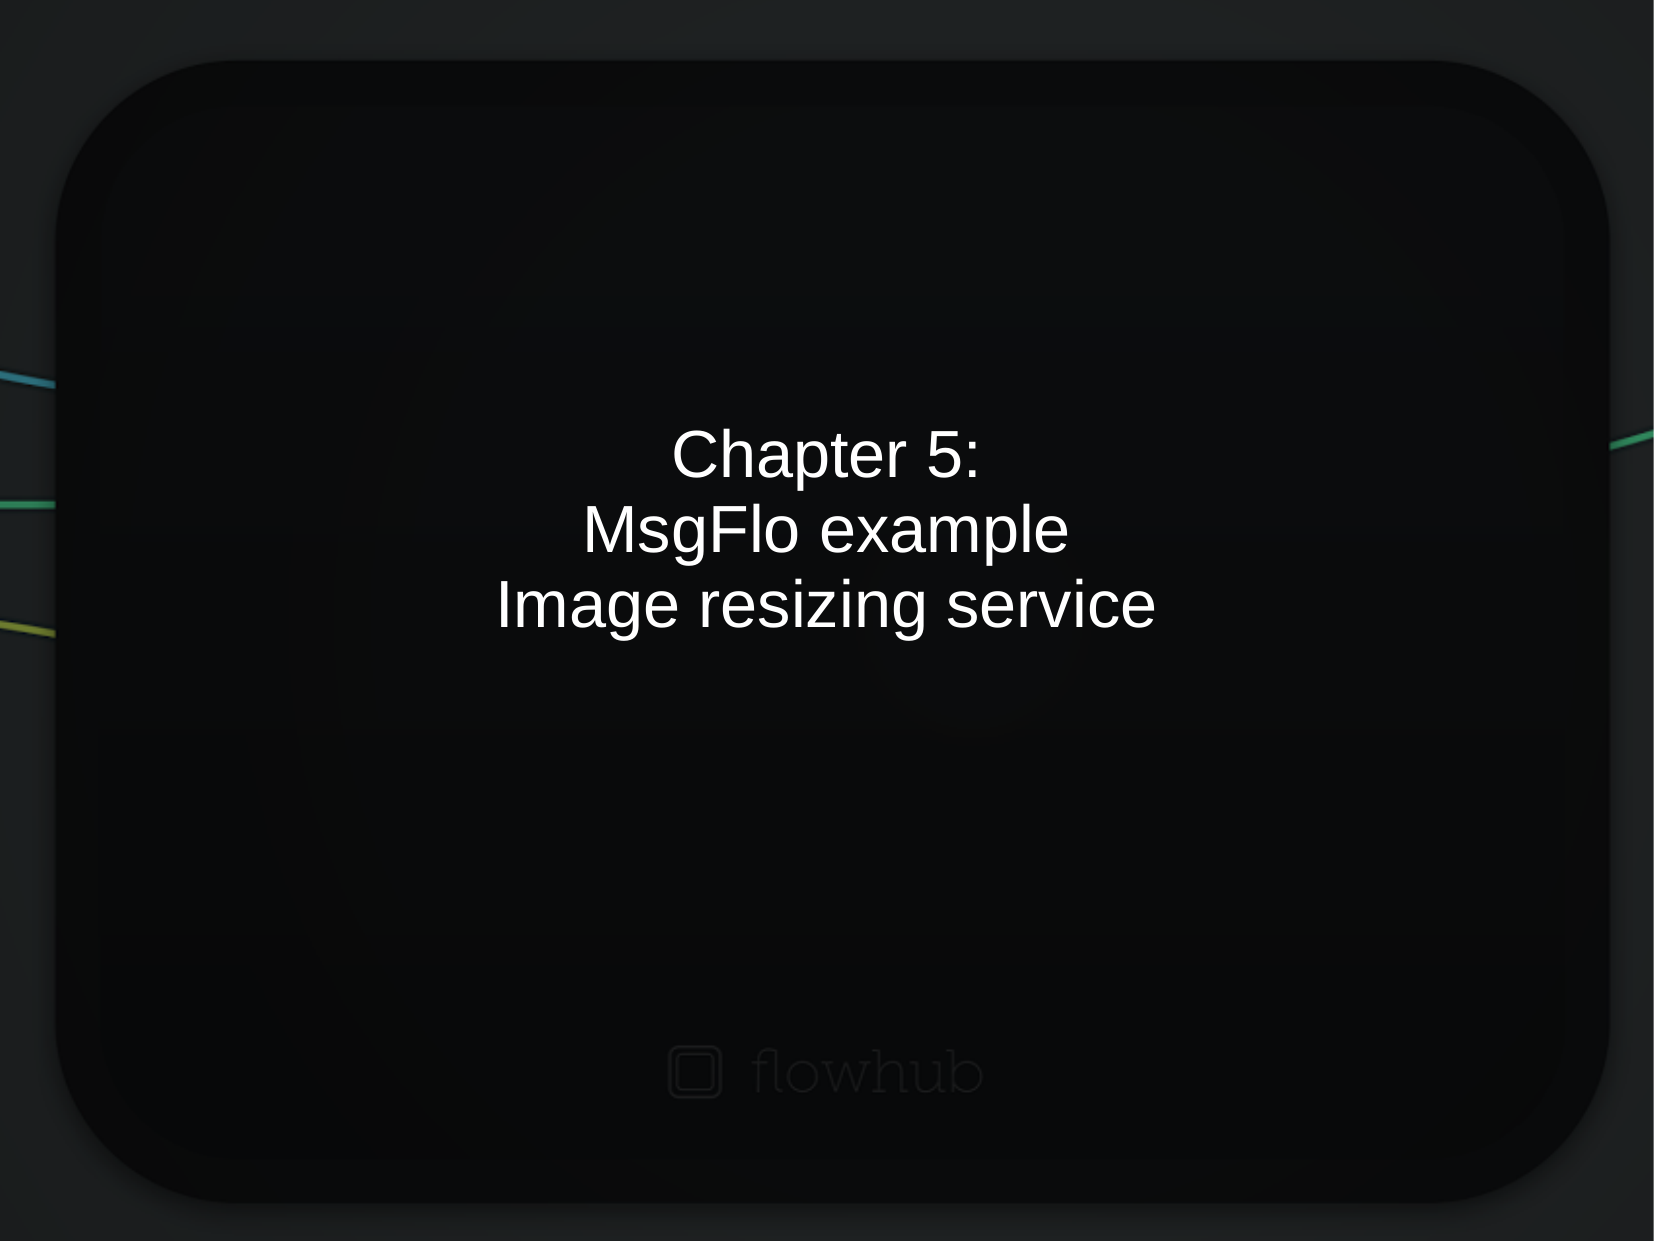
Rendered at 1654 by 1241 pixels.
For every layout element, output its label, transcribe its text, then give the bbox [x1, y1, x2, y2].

picture [0, 0, 1654, 1241]
subtitle Chapter 5: MsgFlo example Image resizing service [82, 49, 1571, 1010]
